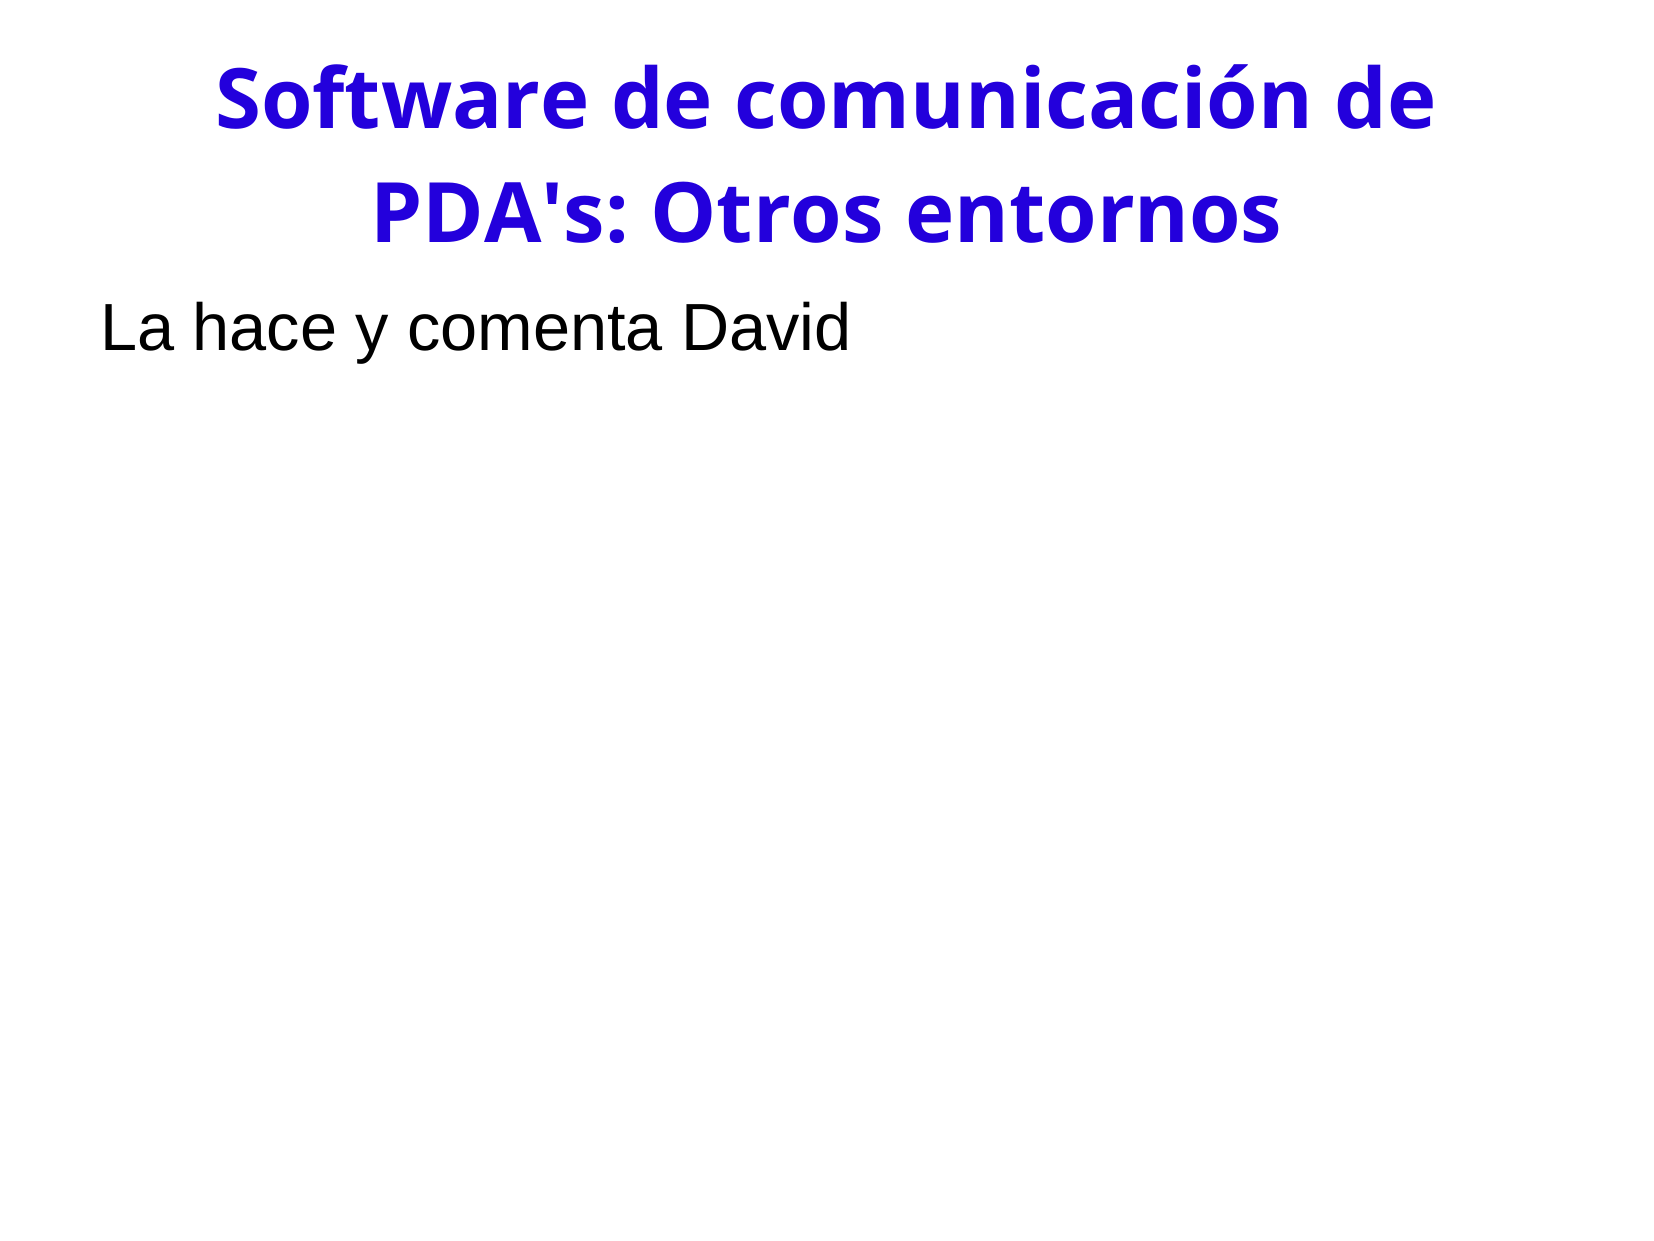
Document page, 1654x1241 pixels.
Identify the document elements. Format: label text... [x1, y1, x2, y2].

list La hace y comenta David [82, 290, 1571, 1109]
title Software de comunicación de PDA's: Otros entornos [82, 49, 1571, 257]
